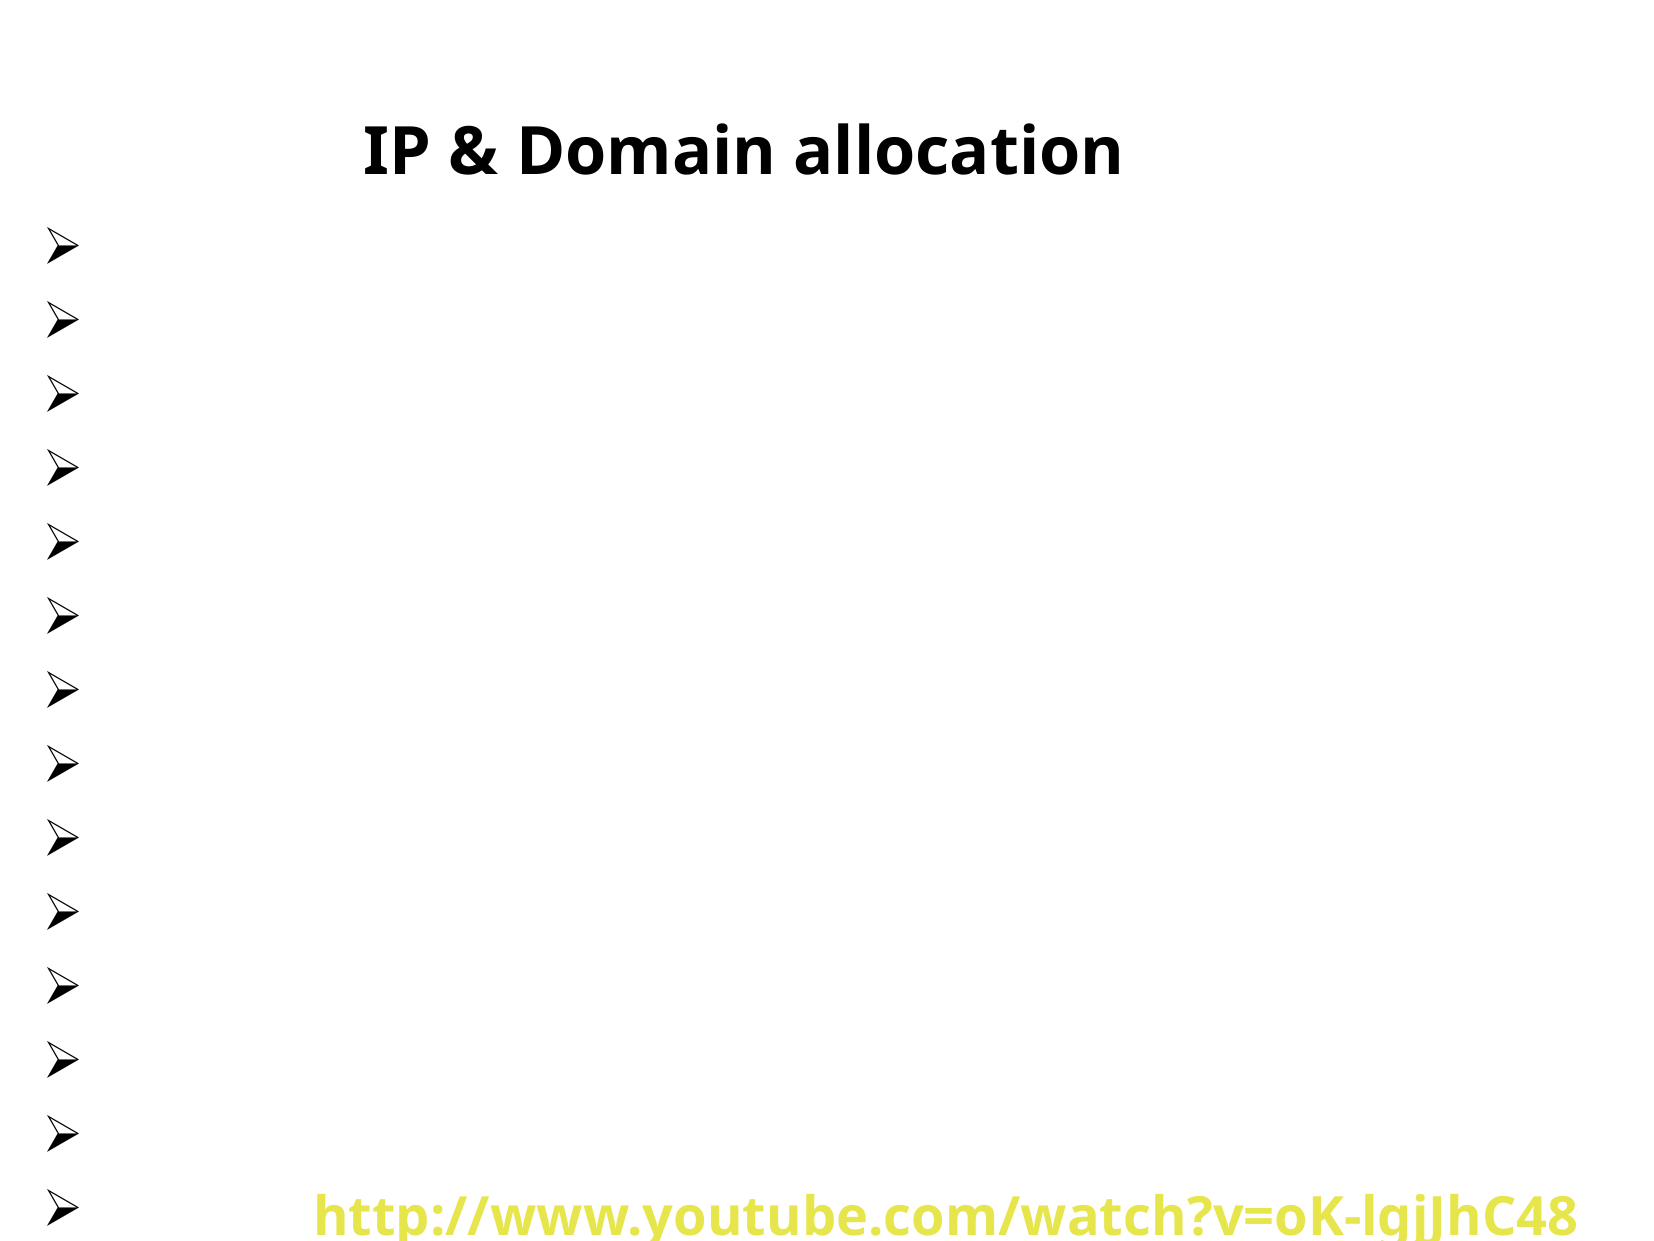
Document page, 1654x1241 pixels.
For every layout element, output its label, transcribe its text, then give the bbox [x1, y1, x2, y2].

text_box Regional Internet Registrar(RIR) Local Internet Registrar(LIR) There are two types of IP addresses that can be requested Provider dependent These you get from your ISP Provider independent You get them from the local LIR or the regional RIR These allocations can not be smaller then /24 networks Autonomous System (AS) Used for the BGP routing protocol Aggregated IP route announcements are made from and to them The corner stone of the Internet routing Look at http://www.youtube.com/watch?v=oK-lgjJhC48 [27, 207, 1599, 1175]
title IP & Domain allocation [0, 49, 1489, 257]
